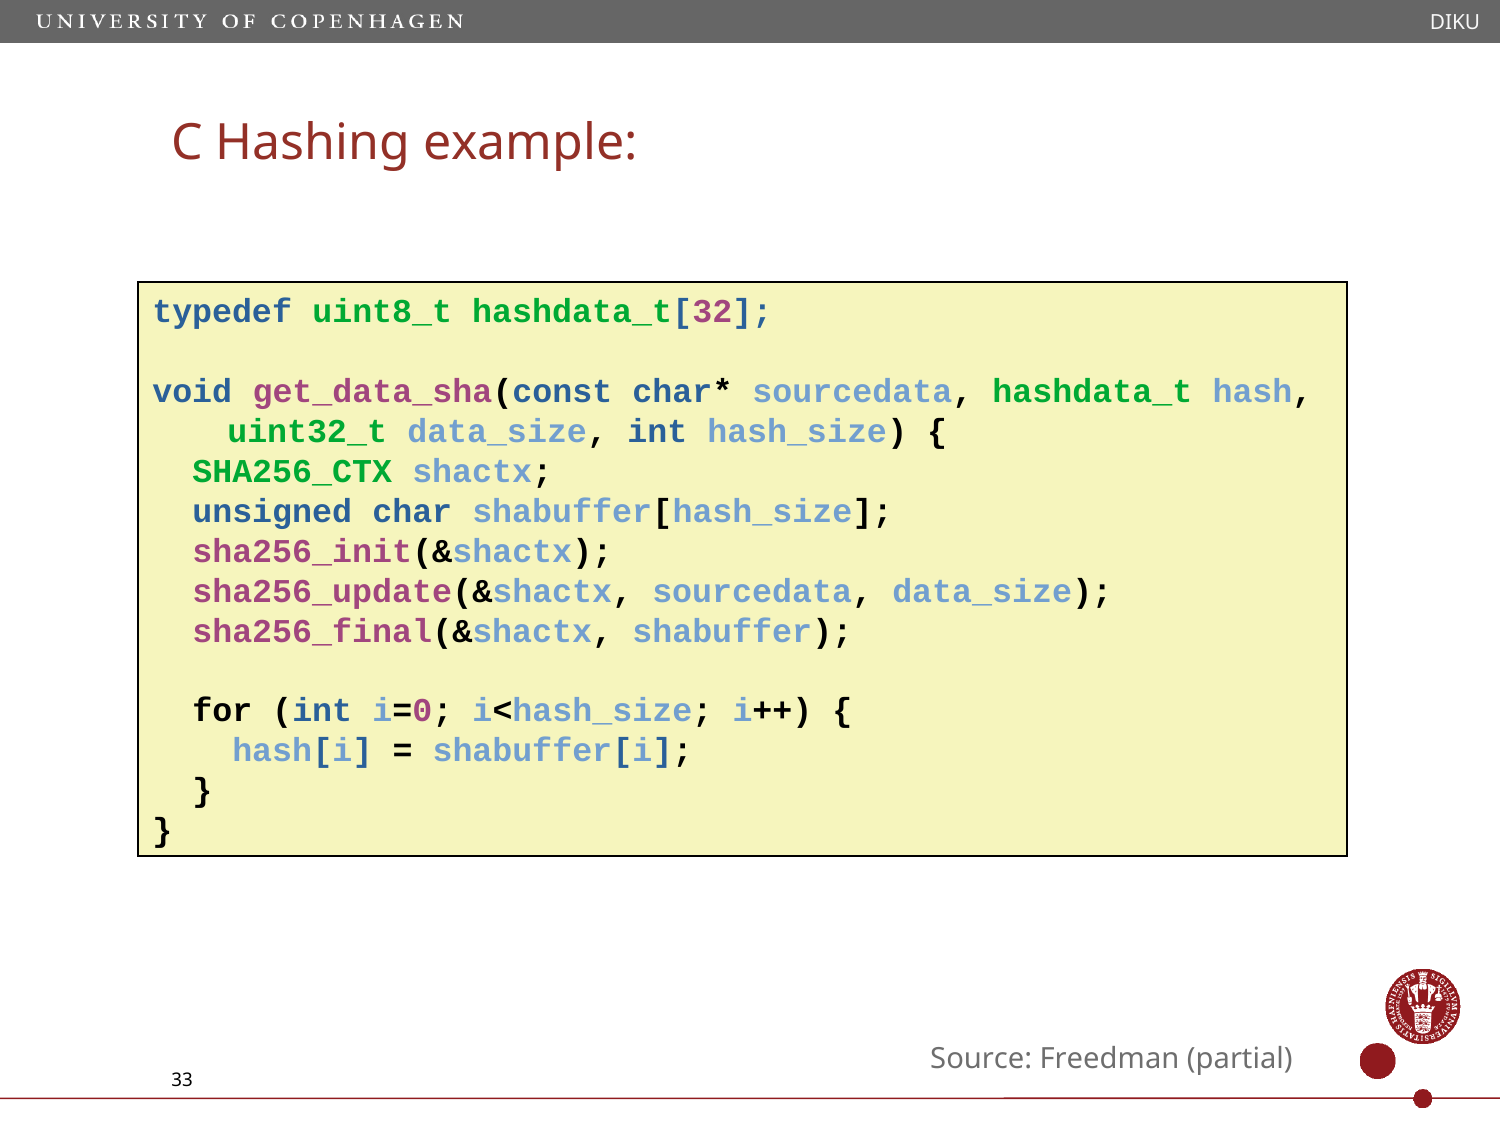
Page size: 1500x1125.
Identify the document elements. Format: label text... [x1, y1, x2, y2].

picture [0, 910, 1500, 1122]
text_box C Hashing example: [171, 75, 1329, 171]
text_box typedef uint8_t hashdata_t[32]; void get_data_sha(const char* sourcedata, hashdata_t hash, uint32_t data_size, int hash_size) { SHA256_CTX shactx; unsigned char shabuffer[hash_size]; sha256_init(&shactx); sha256_update(&shactx, sourcedata, data_size); sha256_final(&shactx, shabuffer); for (int i=0; i<hash_size; i++) { hash[i] = shabuffer[i]; } } [137, 281, 1348, 856]
text_box <number> [171, 1067, 522, 1092]
text_box Source: Freedman (partial) [915, 1031, 1353, 1083]
text_box DIKU [469, 0, 1495, 43]
